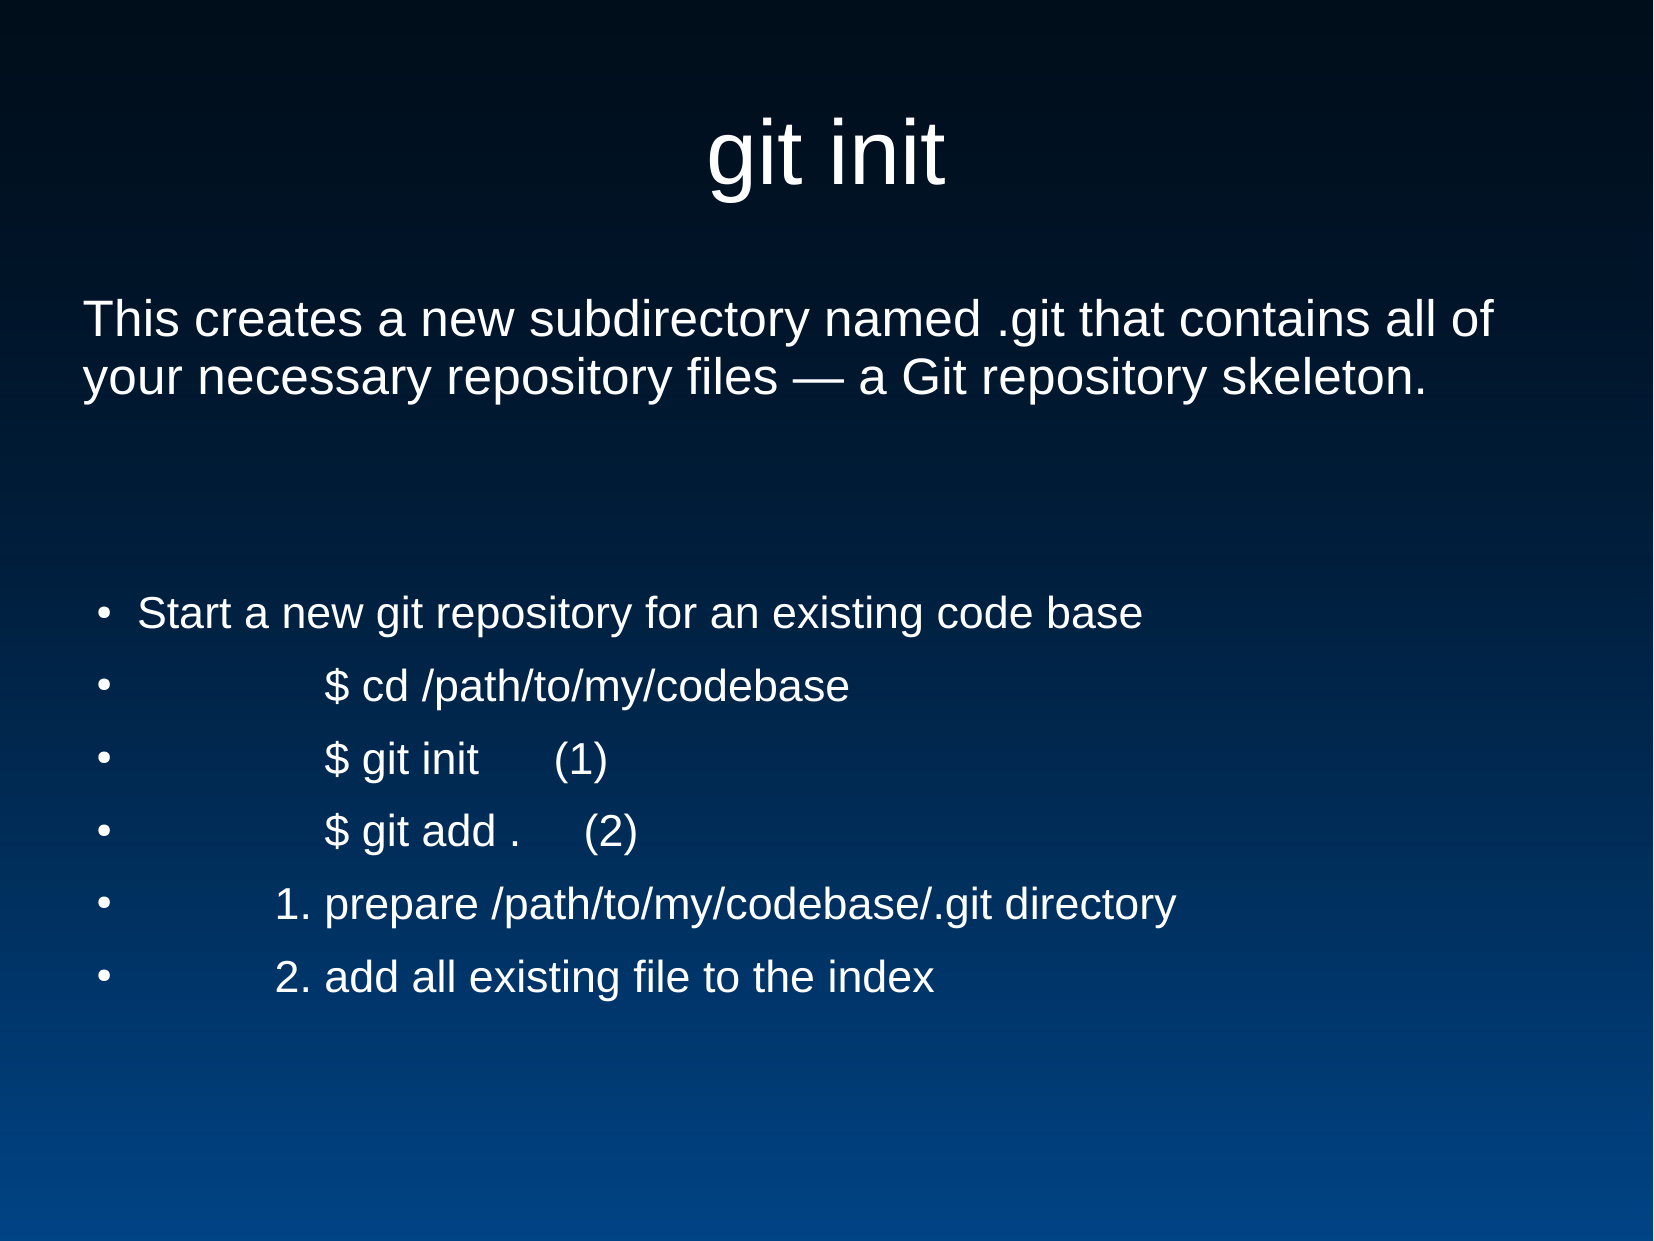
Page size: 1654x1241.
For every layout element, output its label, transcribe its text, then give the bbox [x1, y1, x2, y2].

picture [0, 0, 1654, 1241]
title git init [82, 49, 1571, 257]
list This creates a new subdirectory named .git that contains all of your necessary repository files — a Git repository skeleton. Start a new git repository for an existing code base $ cd /path/to/my/codebase $ git init (1) $ git add . (2) 1. prepare /path/to/my/codebase/.git directory 2. add all existing file to the index [82, 290, 1538, 1010]
